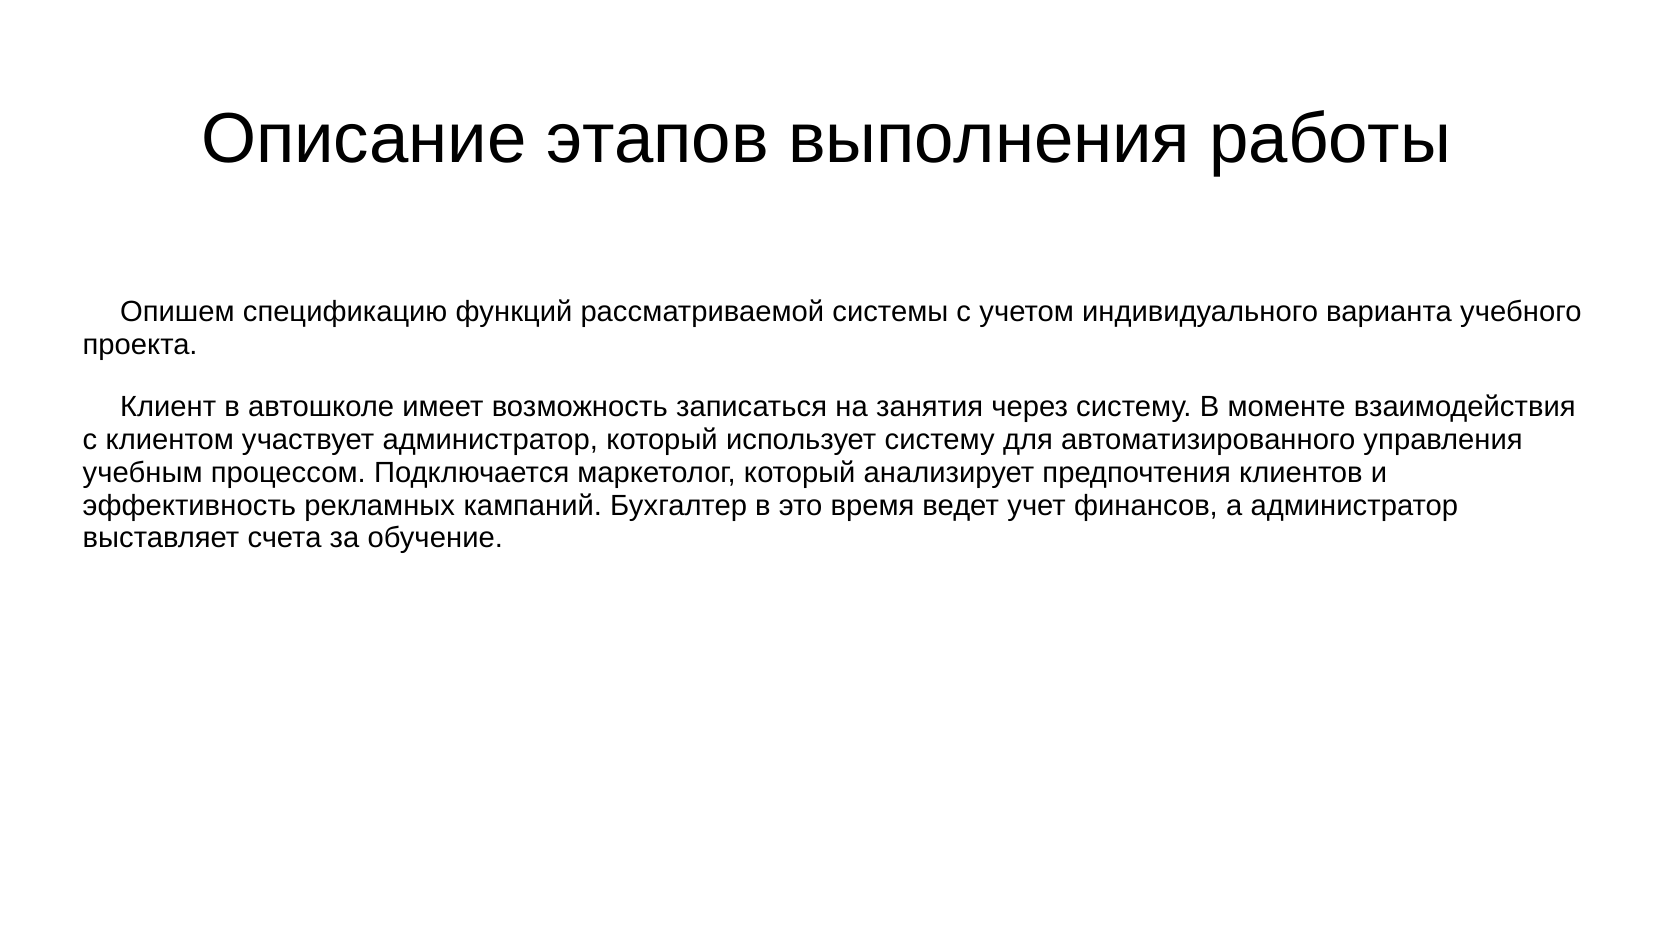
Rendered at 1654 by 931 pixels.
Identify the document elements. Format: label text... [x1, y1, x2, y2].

title Описание этапов выполнения работы [82, 58, 1571, 178]
list Опишем спецификацию функций рассматриваемой системы с учетом индивидуального варианта учебного проекта. Клиент в автошколе имеет возможность записаться на занятия через систему. В моменте взаимодействия с клиентом участвует администратор, который использует систему для автоматизированного управления учебным процессом. Подключается маркетолог, который анализирует предпочтения клиентов и эффективность рекламных кампаний. Бухгалтер в это время ведет учет финансов, а администратор выставляет счета за обучение. [82, 295, 1595, 857]
